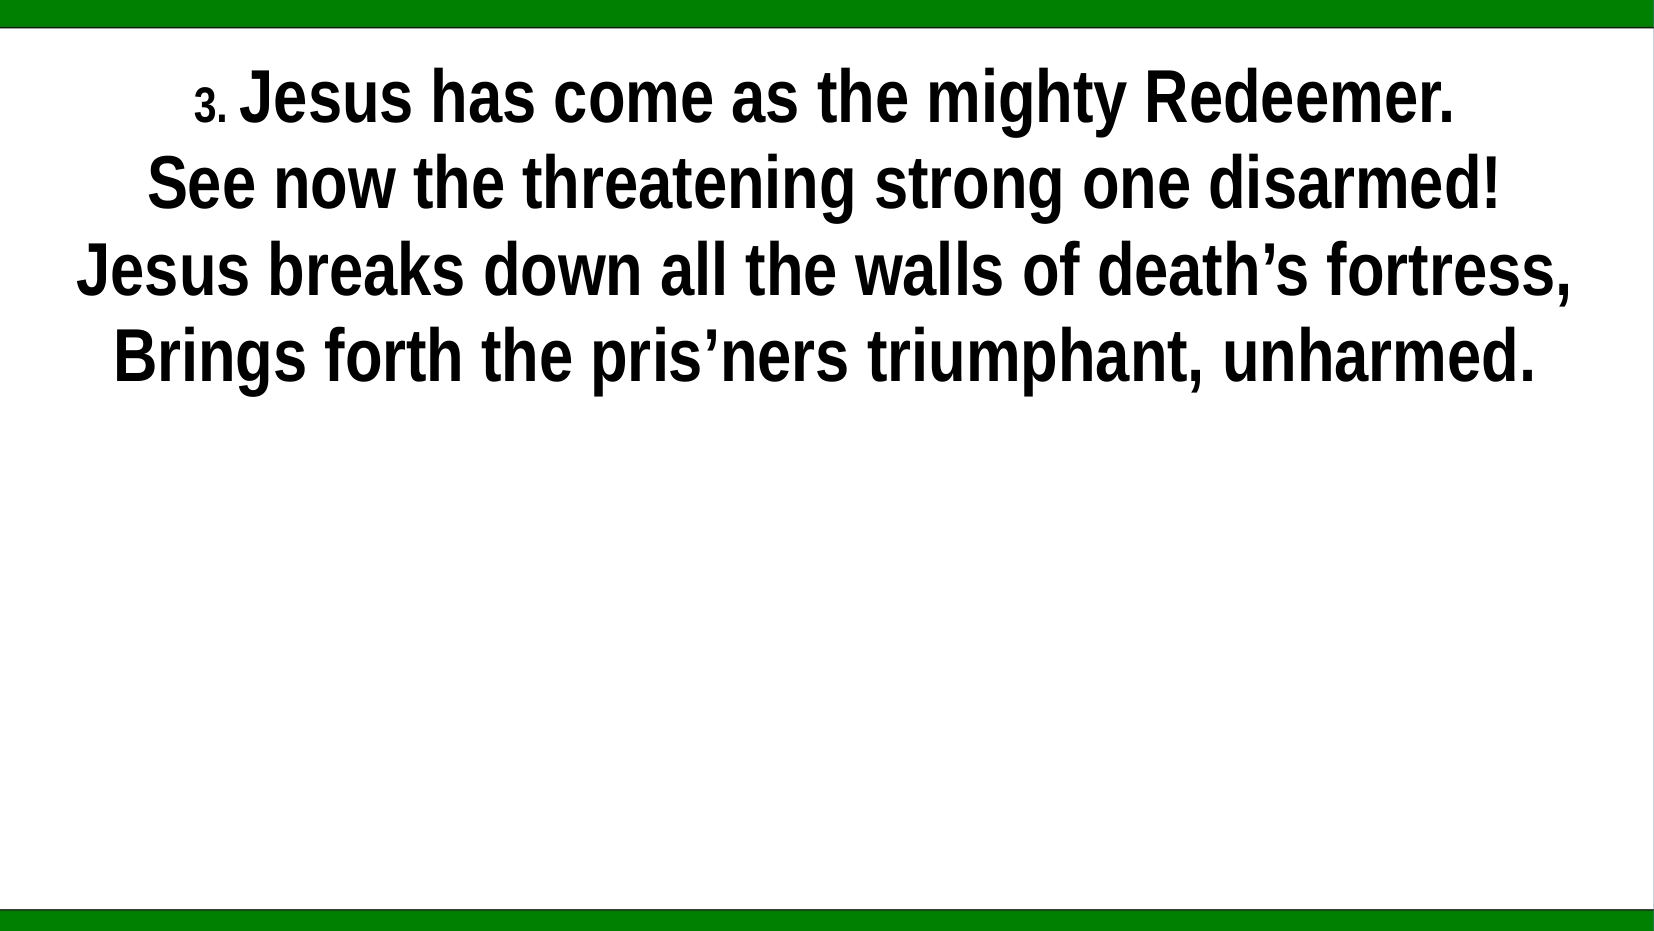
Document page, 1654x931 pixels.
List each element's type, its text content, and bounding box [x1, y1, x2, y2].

picture [0, 0, 1654, 931]
text_box 3. Jesus has come as the mighty Redeemer. See now the threatening strong one disarmed! Jesus breaks down all the walls of death’s fortress, Brings forth the pris’ners triumphant, unharmed. [60, 45, 1591, 436]
